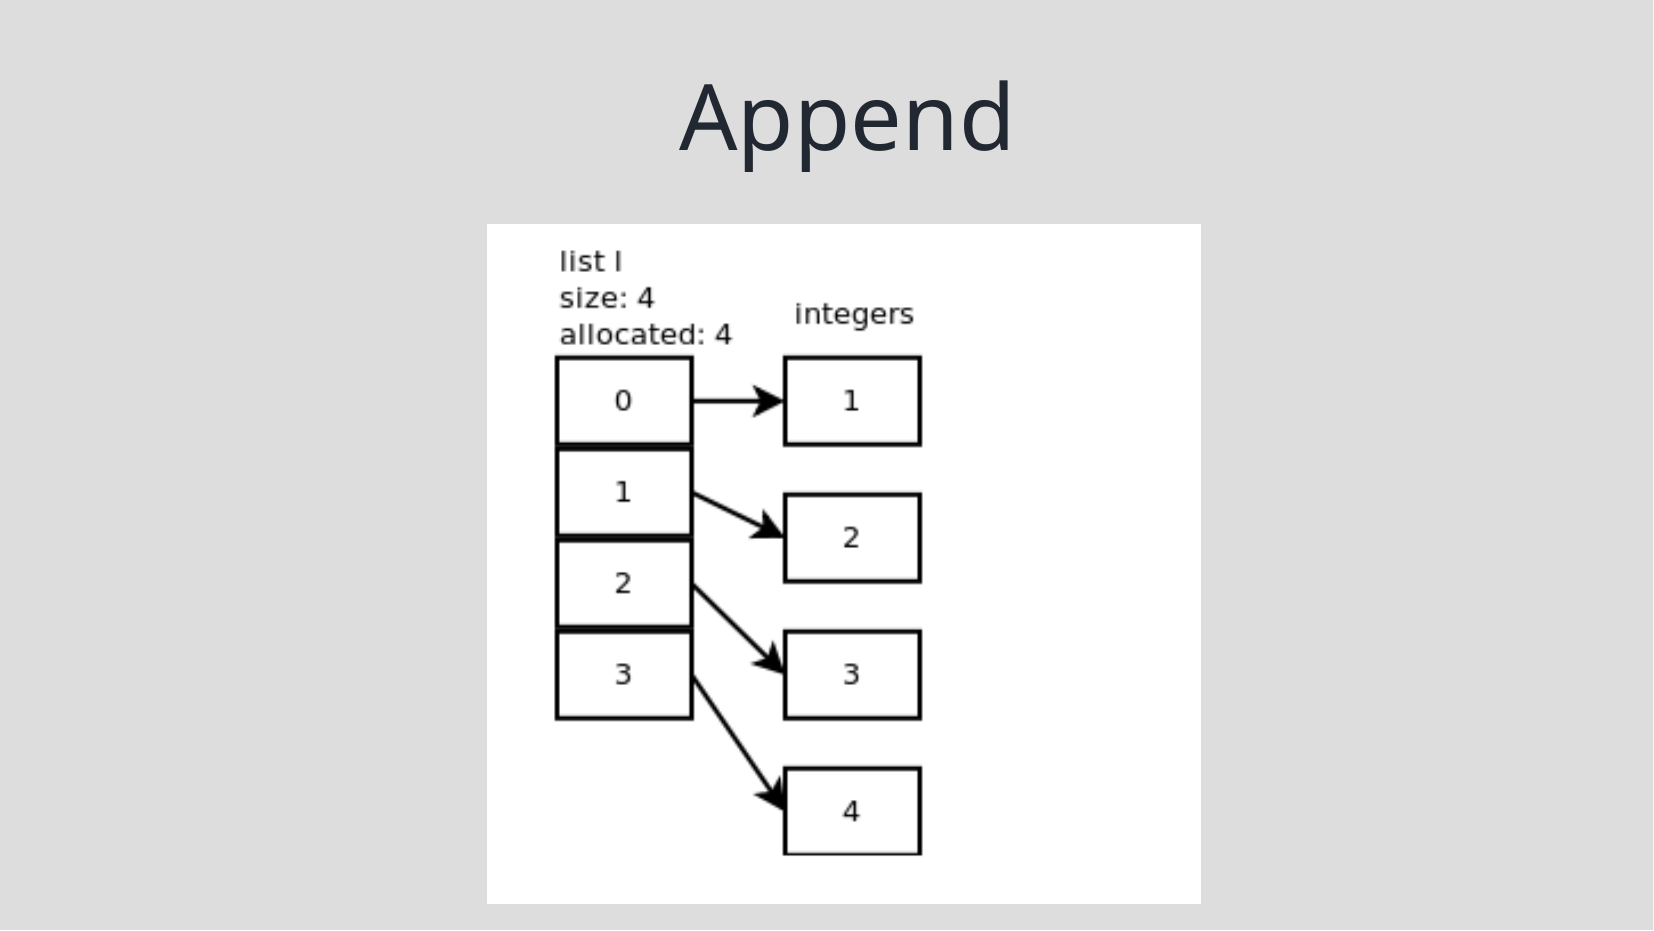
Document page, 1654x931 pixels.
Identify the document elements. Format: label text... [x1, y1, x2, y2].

picture [487, 224, 1201, 904]
title Append [120, 37, 1576, 193]
